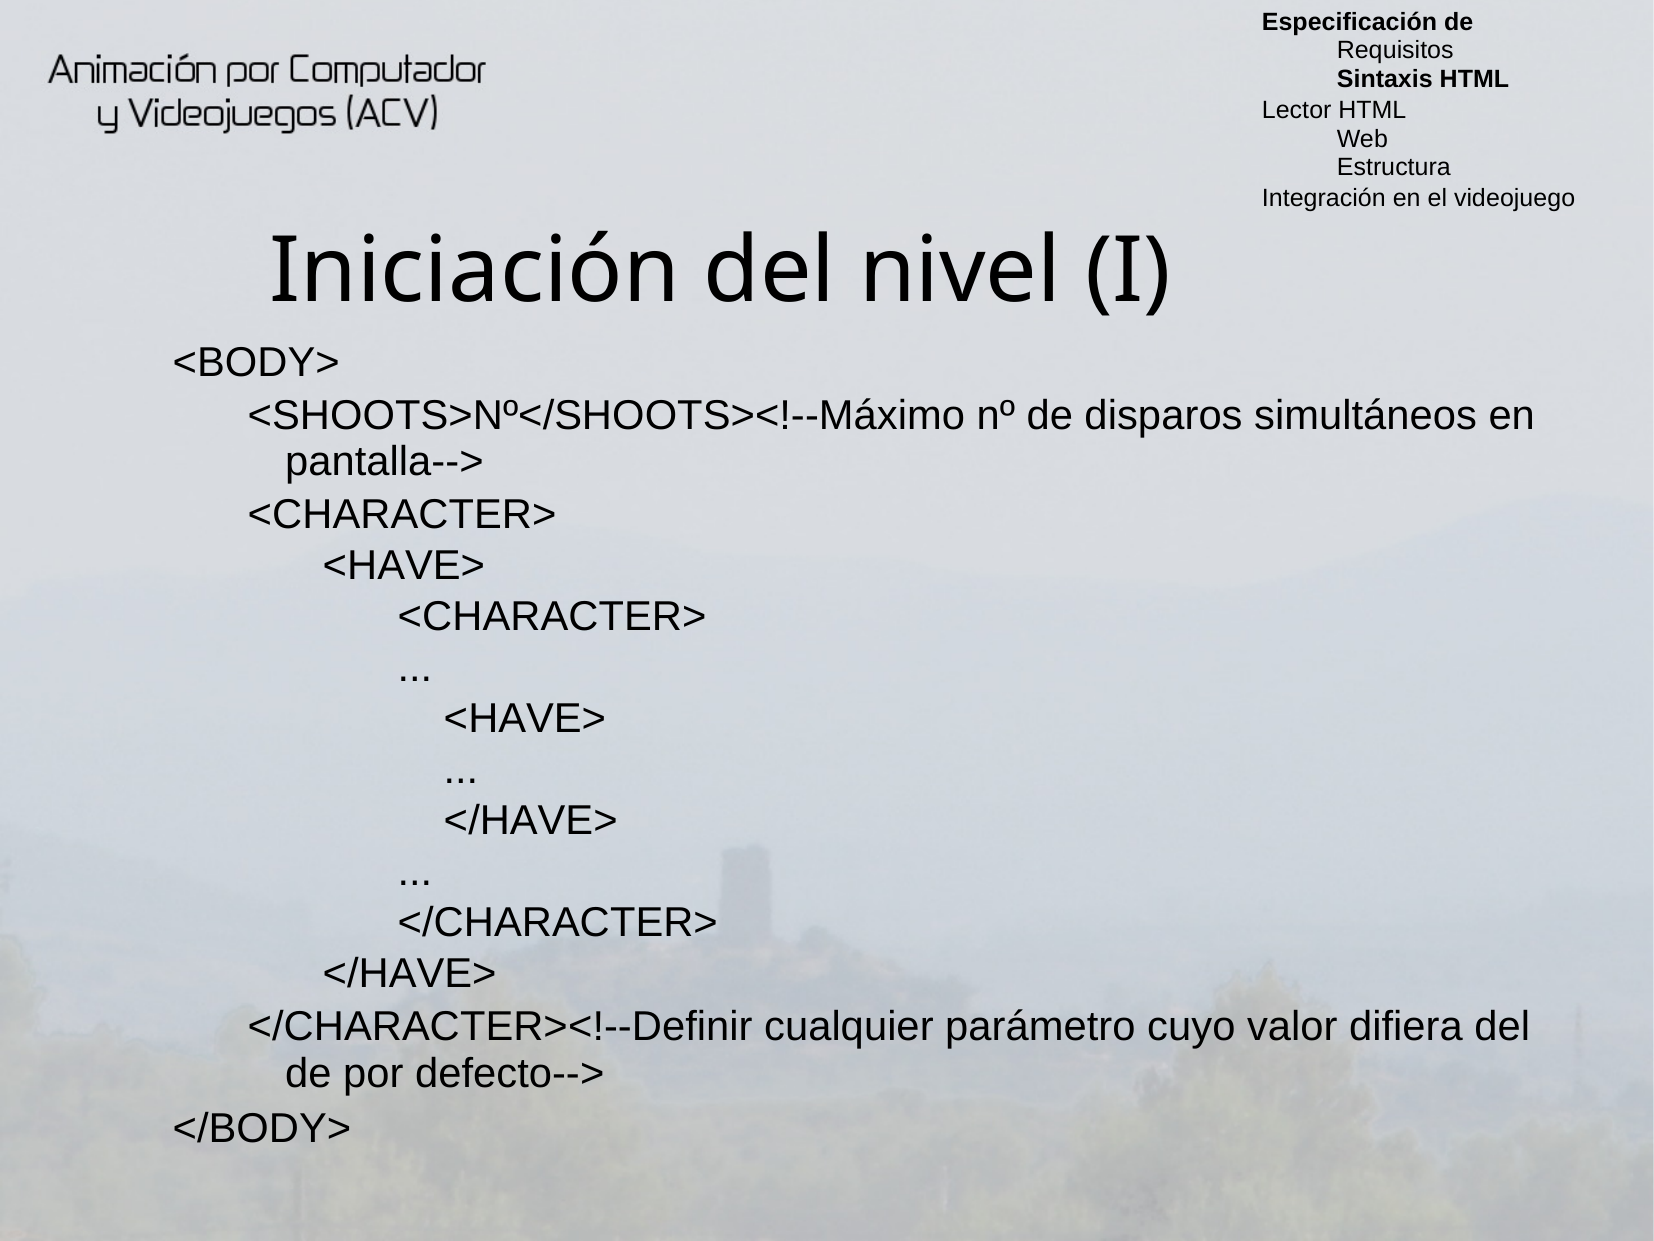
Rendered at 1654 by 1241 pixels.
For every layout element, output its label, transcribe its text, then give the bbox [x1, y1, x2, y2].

text_box Especificación de Requisitos Sintaxis HTML Lector HTML Web Estructura Integración en el videojuego [1172, 0, 1653, 326]
list <BODY> <SHOOTS>Nº</SHOOTS><!--Máximo nº de disparos simultáneos en pantalla--> <CHARACTER> <HAVE> <CHARACTER> ... <HAVE> ... </HAVE> ... </CHARACTER> </HAVE> </CHARACTER><!--Definir cualquier parámetro cuyo valor difiera del de por defecto--> </BODY> [82, 257, 1595, 1163]
title Iniciación del nivel (I) [83, 169, 1359, 362]
picture [0, 0, 1654, 1241]
